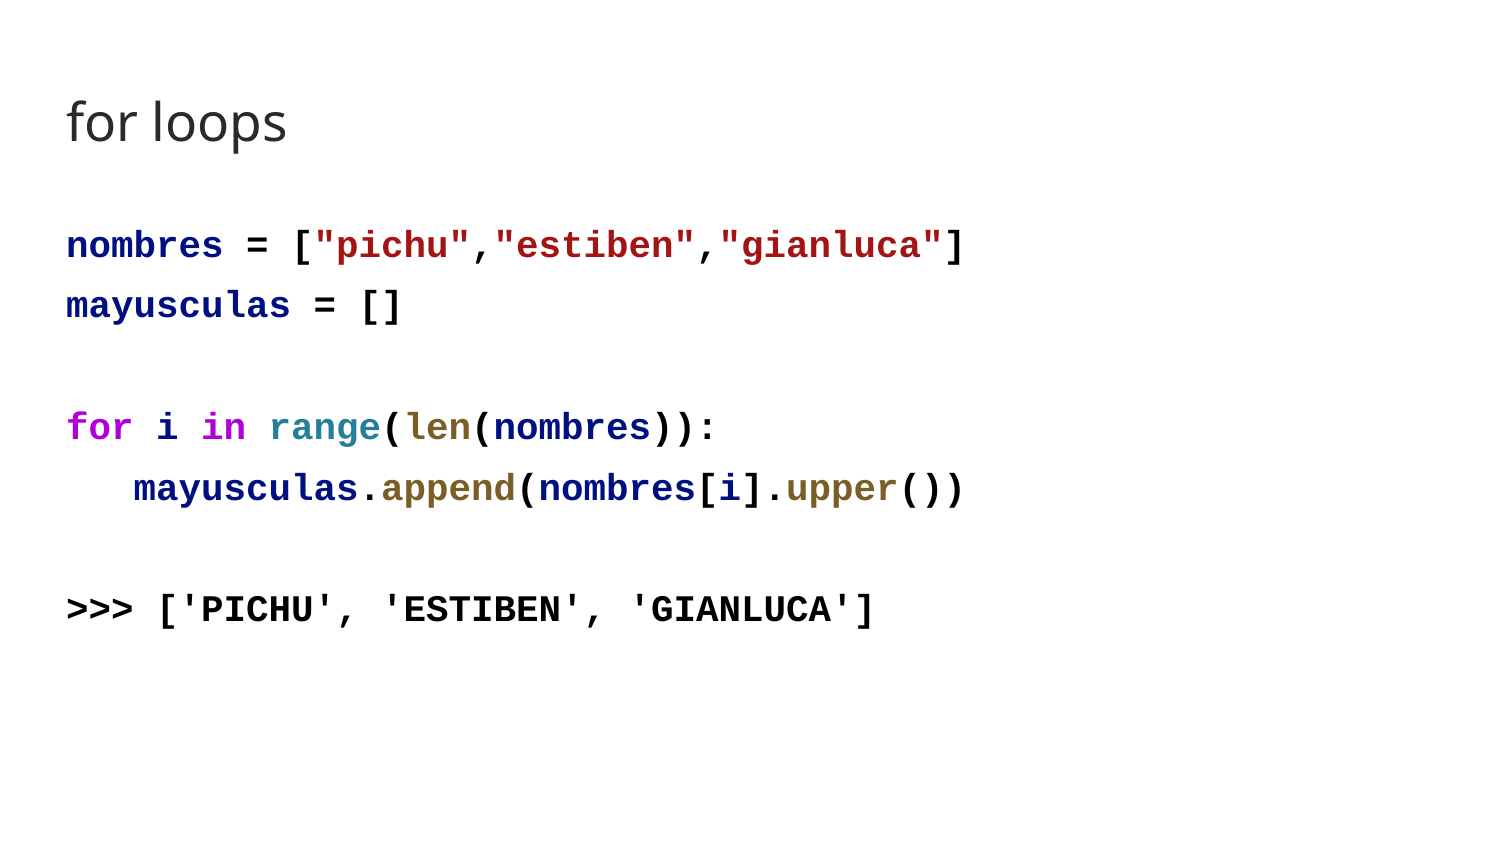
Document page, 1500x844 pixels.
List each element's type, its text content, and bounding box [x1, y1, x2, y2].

title for loops [51, 72, 1449, 167]
list nombres = ["pichu","estiben","gianluca"] mayusculas = [] for i in range(len(nombres)): mayusculas.append(nombres[i].upper()) >>> ['PICHU', 'ESTIBEN', 'GIANLUCA'] [51, 189, 1449, 694]
